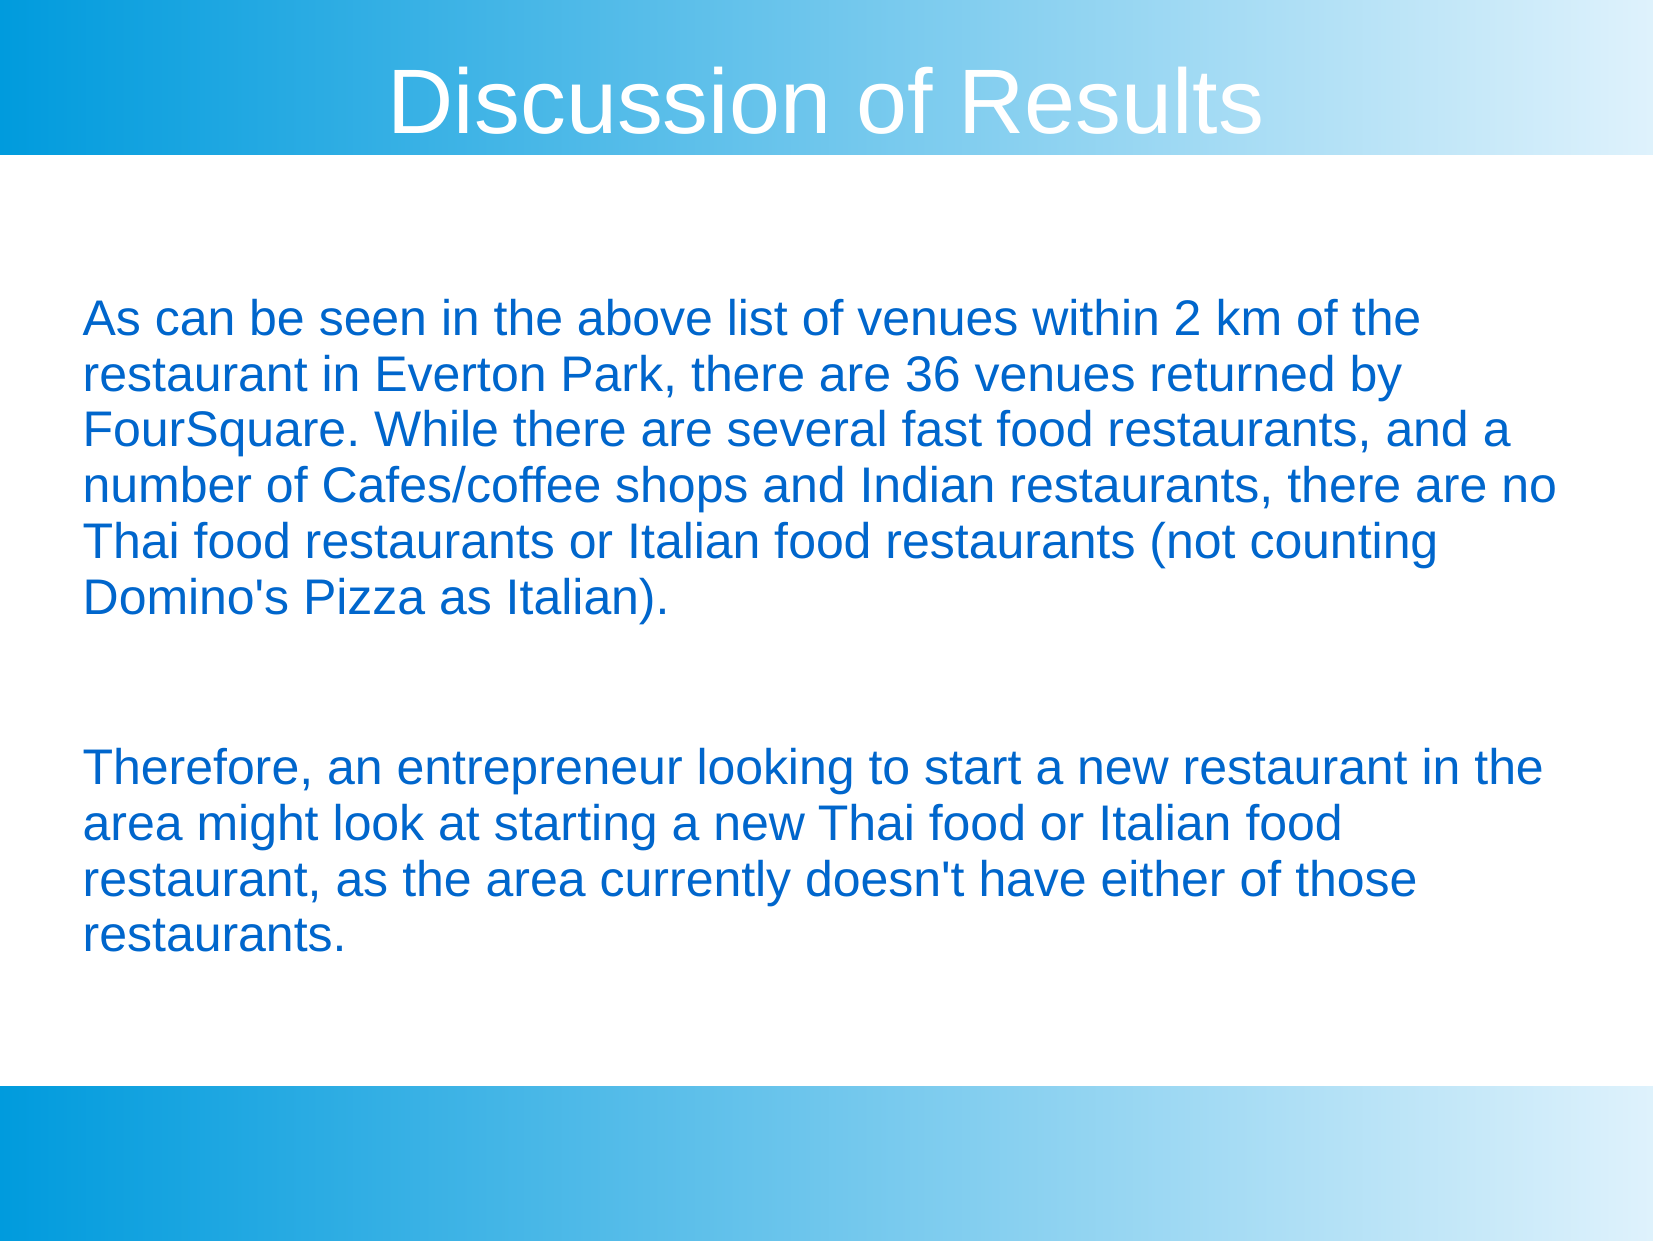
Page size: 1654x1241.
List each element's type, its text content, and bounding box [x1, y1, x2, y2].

title Discussion of Results [82, 49, 1571, 155]
list As can be seen in the above list of venues within 2 km of the restaurant in Everton Park, there are 36 venues returned by FourSquare. While there are several fast food restaurants, and a number of Cafes/coffee shops and Indian restaurants, there are no Thai food restaurants or Italian food restaurants (not counting Domino's Pizza as Italian). Therefore, an entrepreneur looking to start a new restaurant in the area might look at starting a new Thai food or Italian food restaurant, as the area currently doesn't have either of those restaurants. [82, 290, 1571, 1010]
